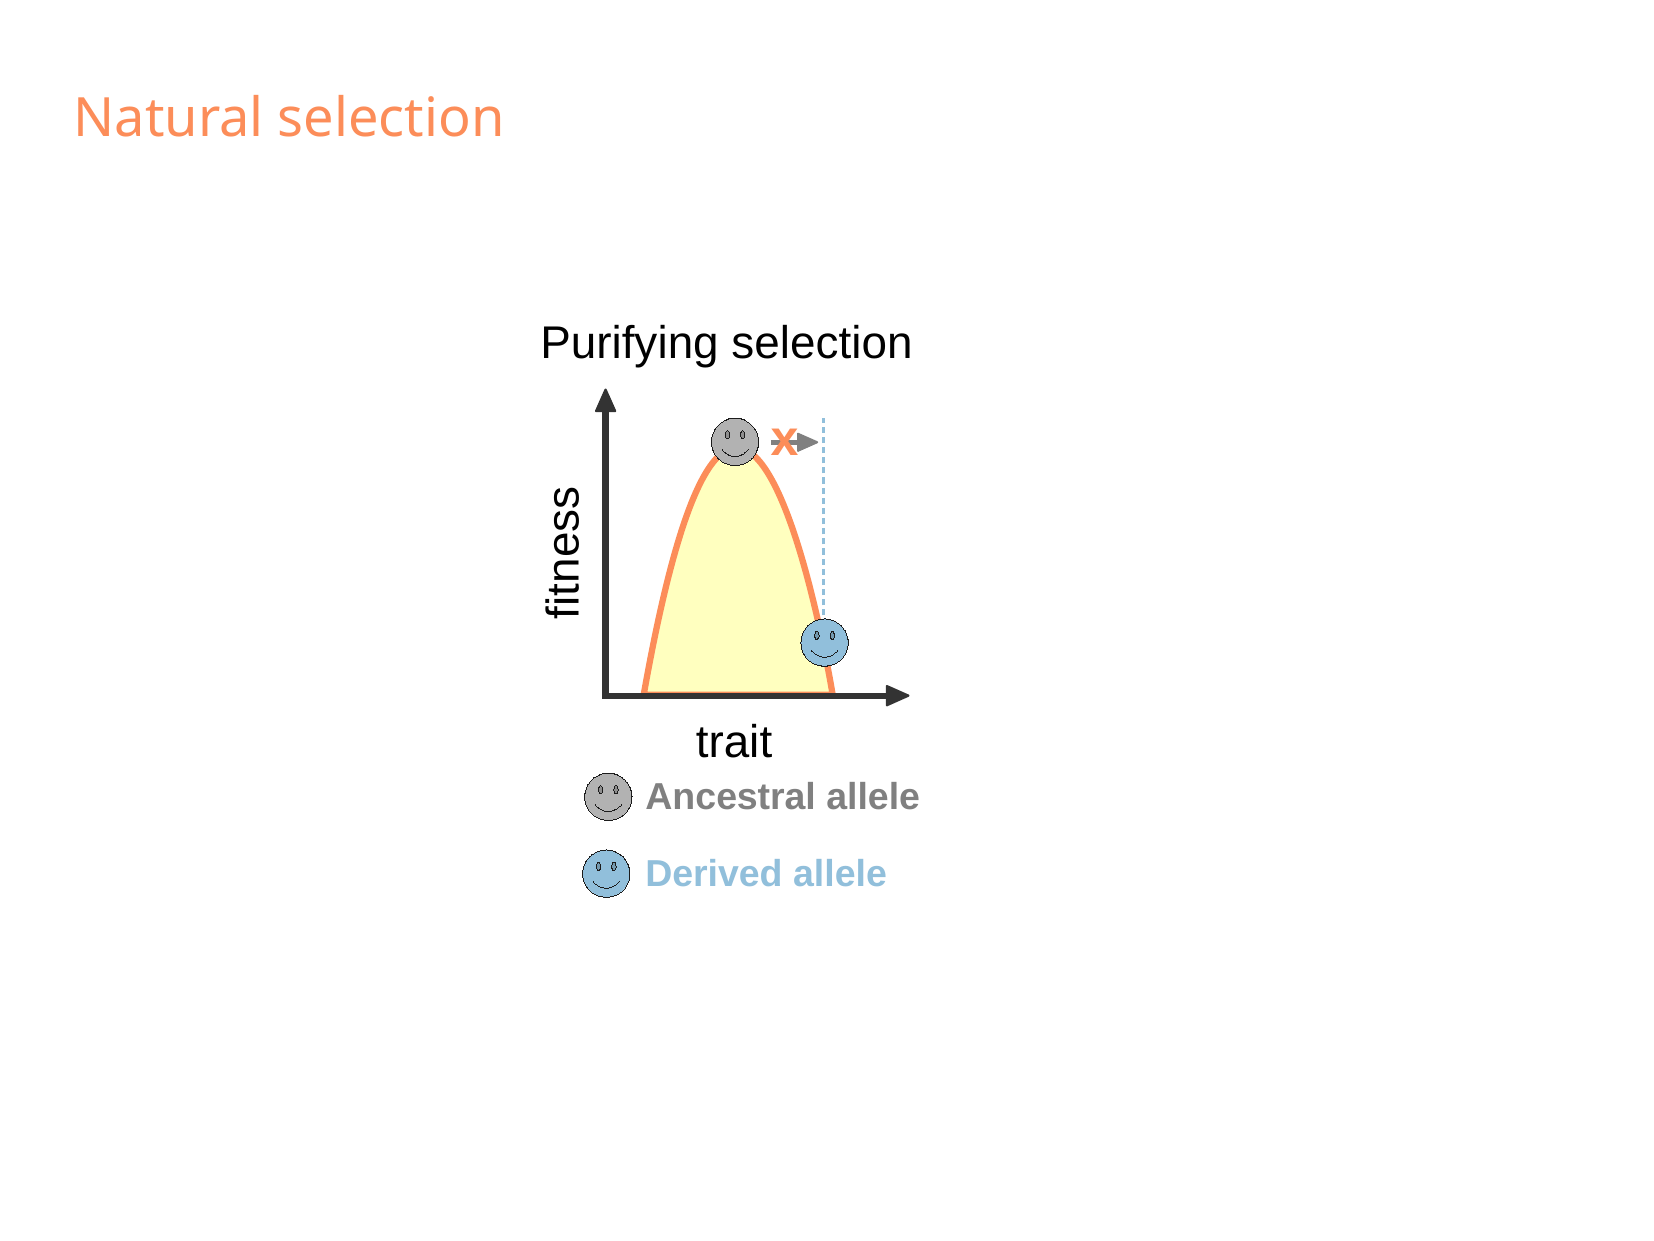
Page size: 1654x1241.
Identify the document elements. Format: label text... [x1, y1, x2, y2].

text_box Natural selection [59, 70, 1477, 147]
text_box [582, 849, 630, 898]
text_box [584, 773, 630, 821]
text_box Ancestral allele [630, 767, 945, 825]
text_box x [755, 403, 814, 474]
text_box Derived allele [630, 844, 934, 902]
text_box fitness [529, 458, 596, 648]
text_box [644, 428, 849, 693]
text_box trait [639, 708, 829, 775]
text_box Purifying selection [525, 309, 945, 428]
